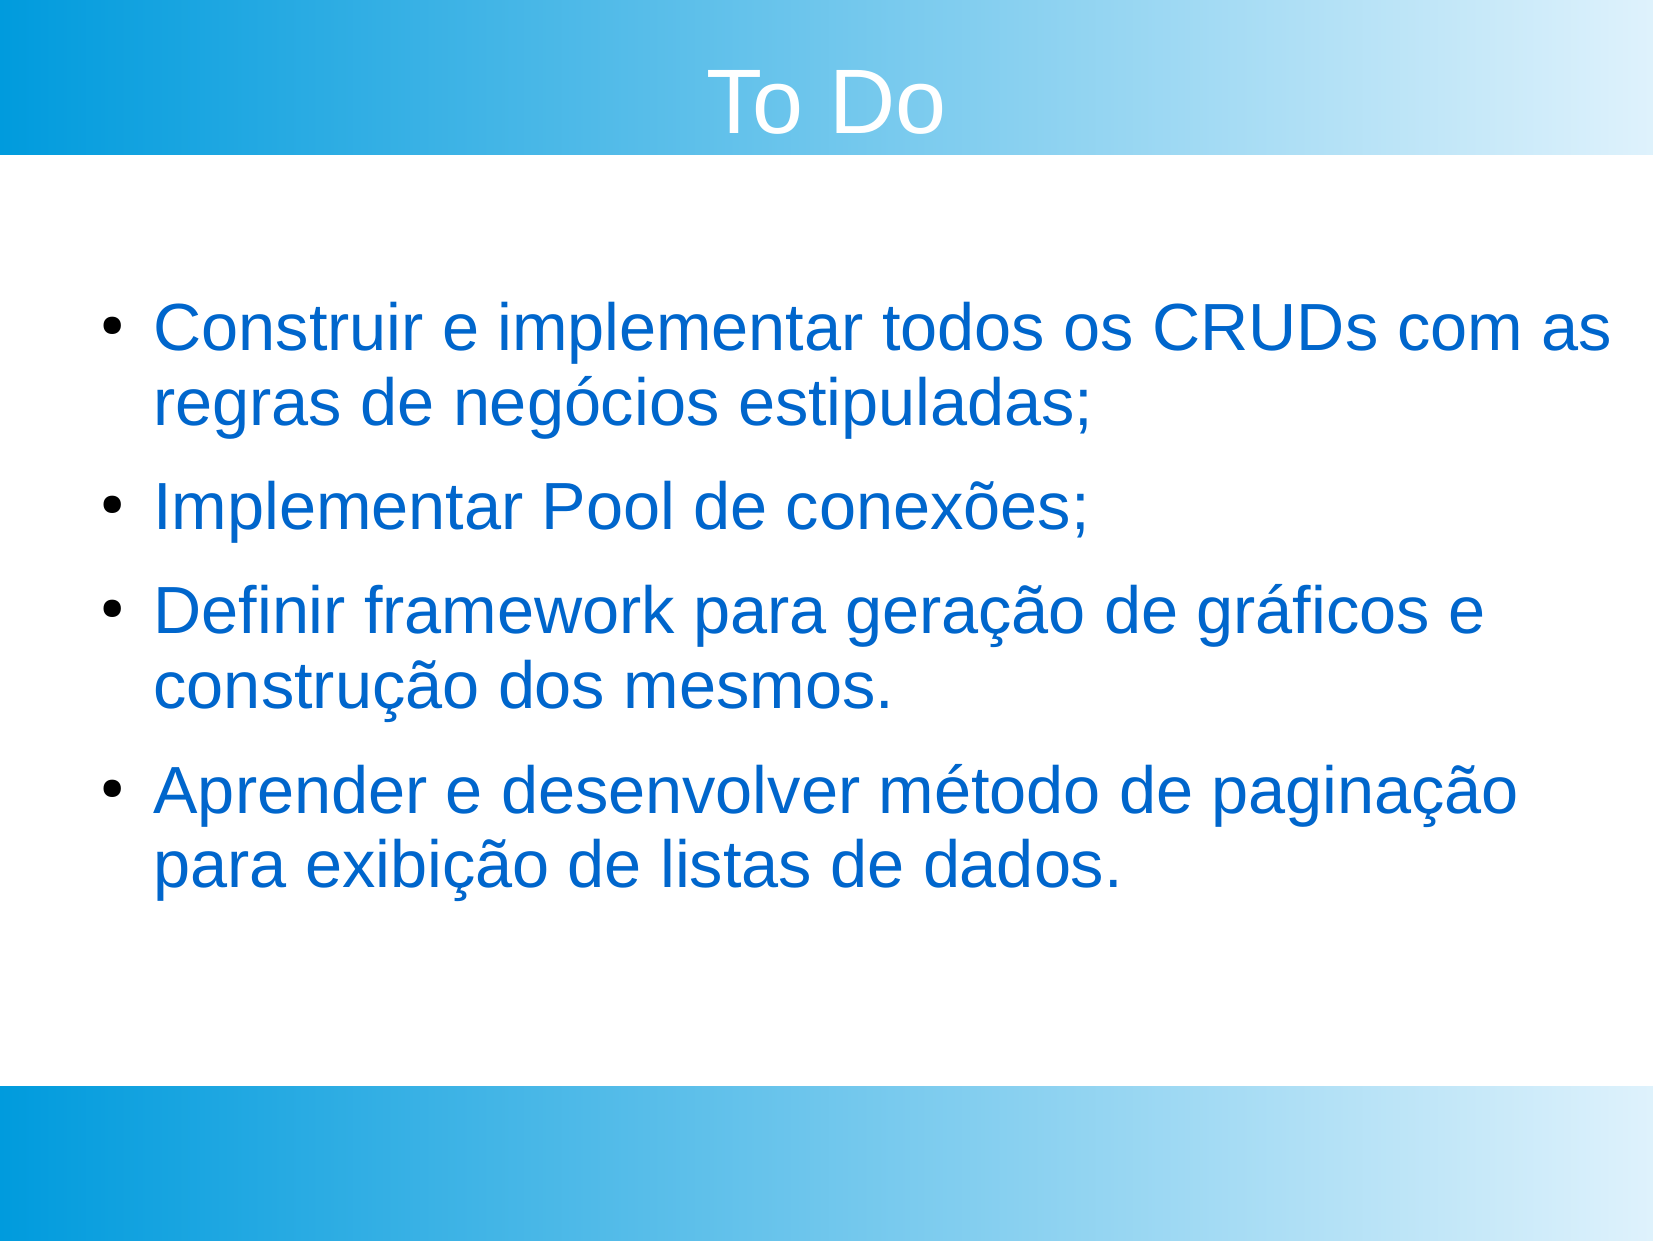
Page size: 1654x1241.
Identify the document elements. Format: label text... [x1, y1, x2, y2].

list Construir e implementar todos os CRUDs com as regras de negócios estipuladas; Implementar Pool de conexões; Definir framework para geração de gráficos e construção dos mesmos. Aprender e desenvolver método de paginação para exibição de listas de dados. [82, 290, 1654, 1087]
title To Do [82, 49, 1571, 155]
